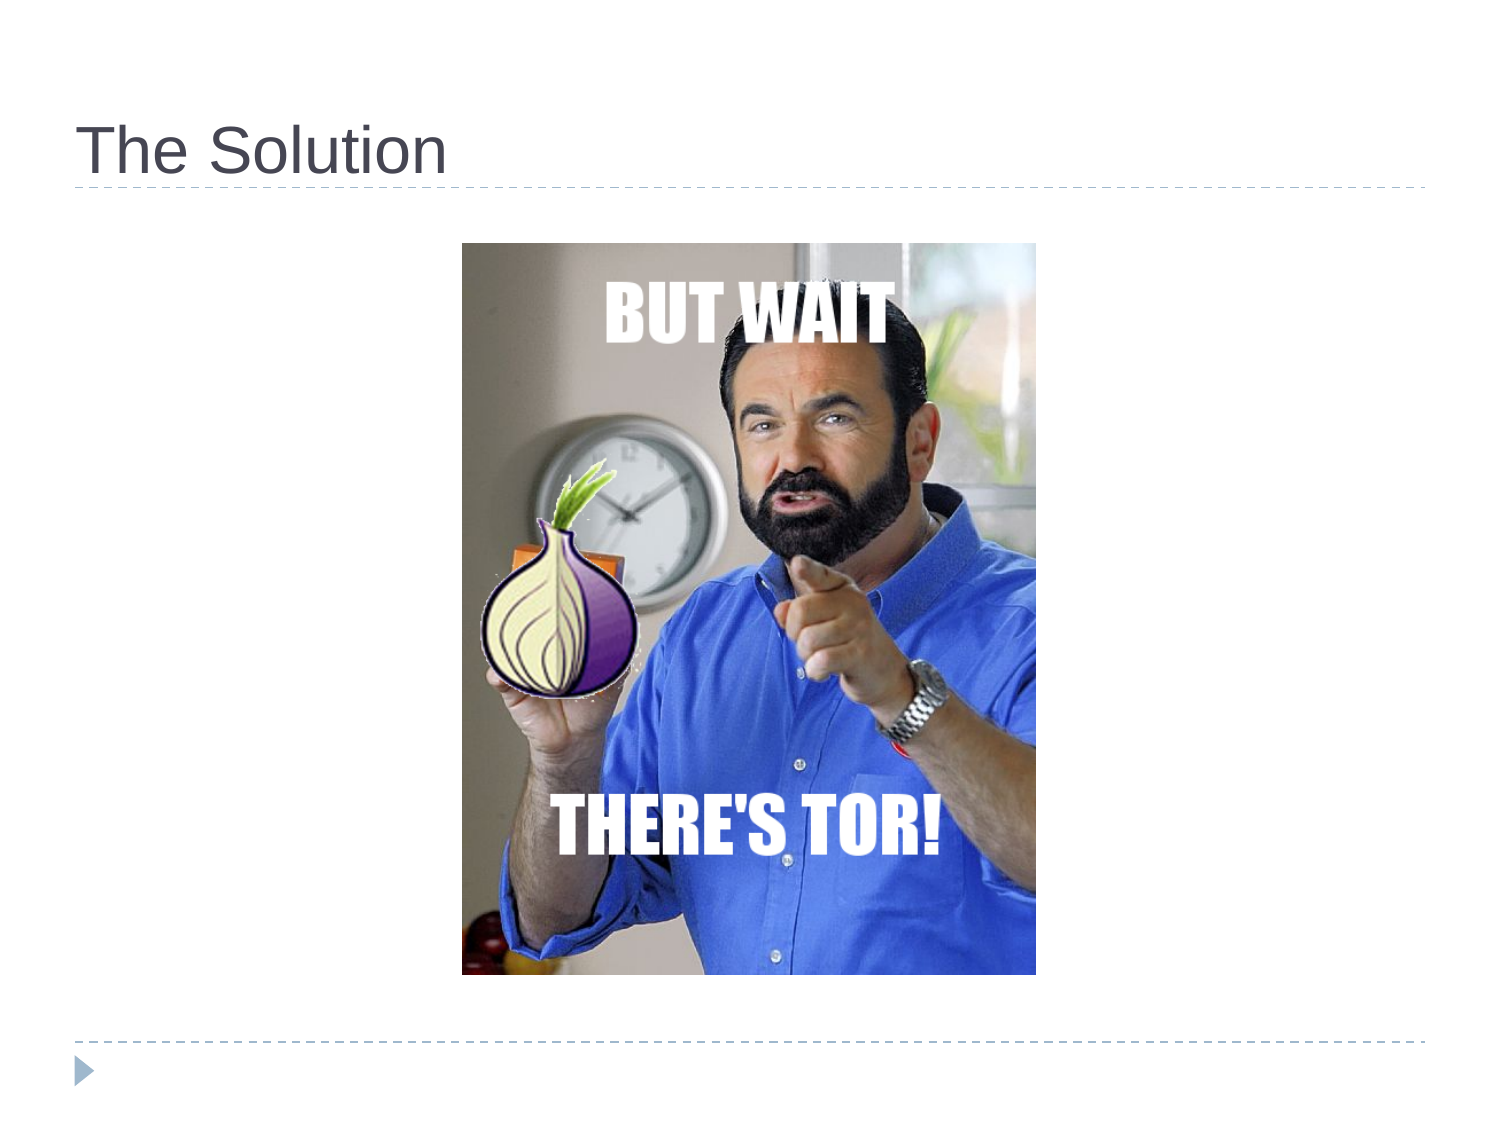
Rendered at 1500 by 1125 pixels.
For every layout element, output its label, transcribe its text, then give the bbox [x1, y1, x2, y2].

chart [75, 200, 1425, 1010]
title The Solution [75, 24, 1425, 188]
picture [462, 243, 1036, 976]
